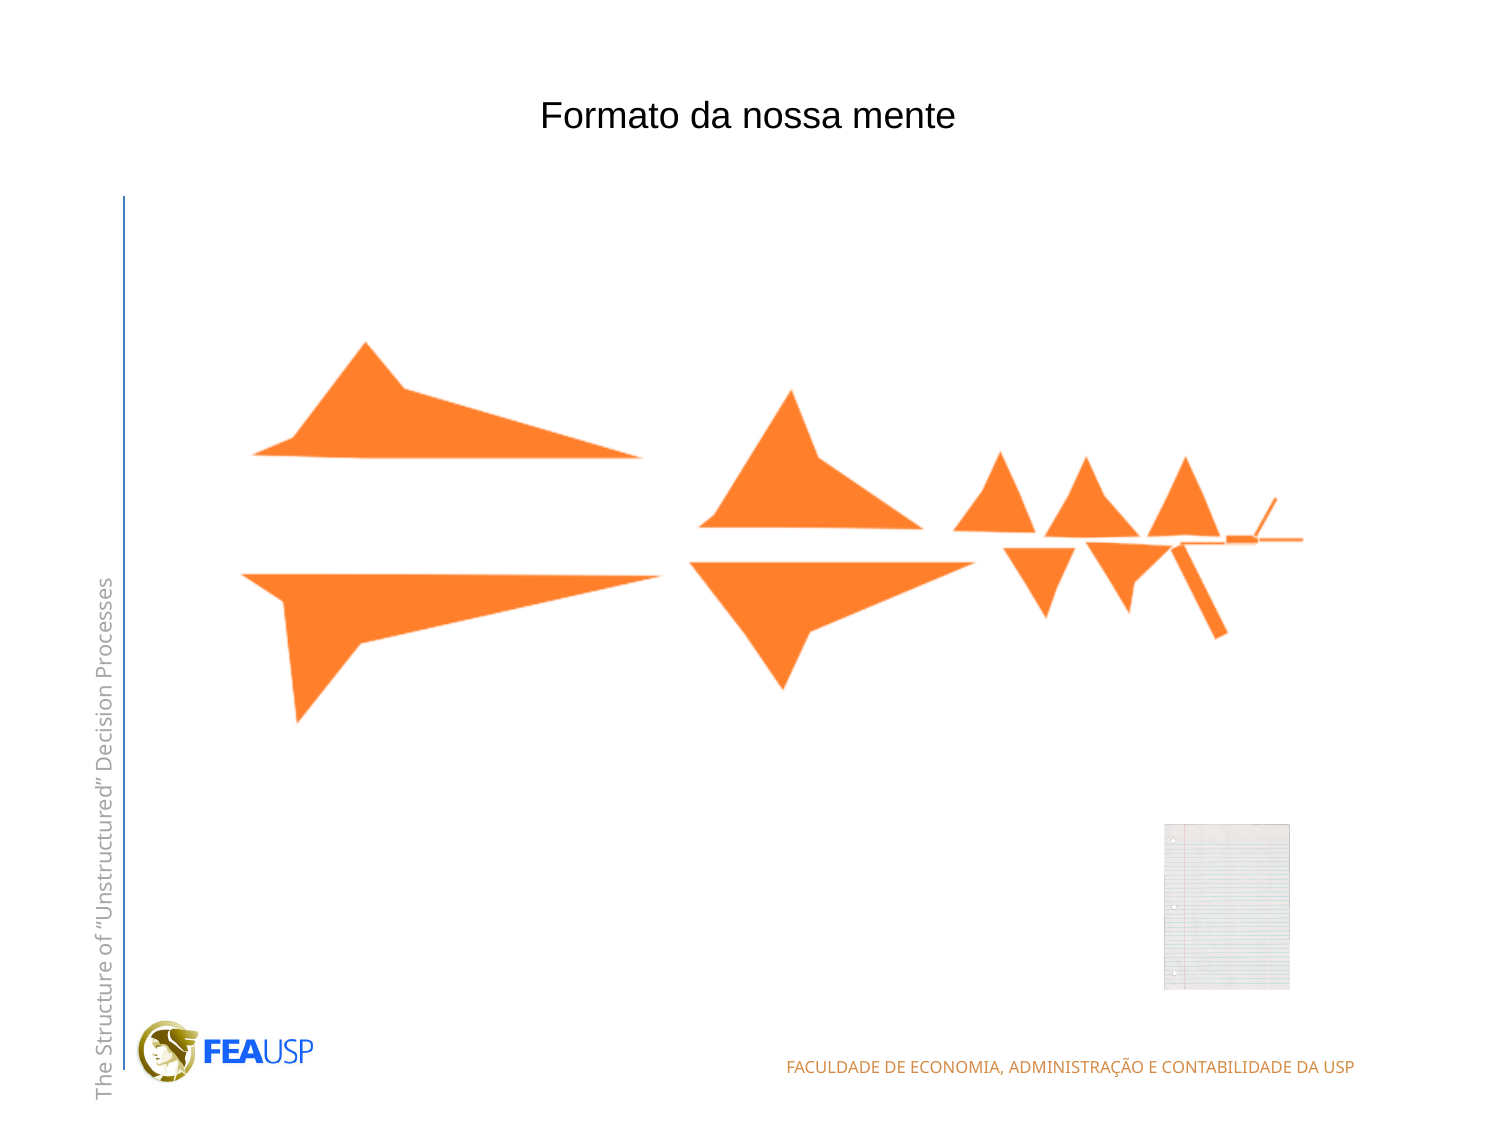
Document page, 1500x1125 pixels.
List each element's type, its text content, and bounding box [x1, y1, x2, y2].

picture [3, 131, 1500, 1125]
text_box Formato da nossa mente [110, 62, 1387, 131]
